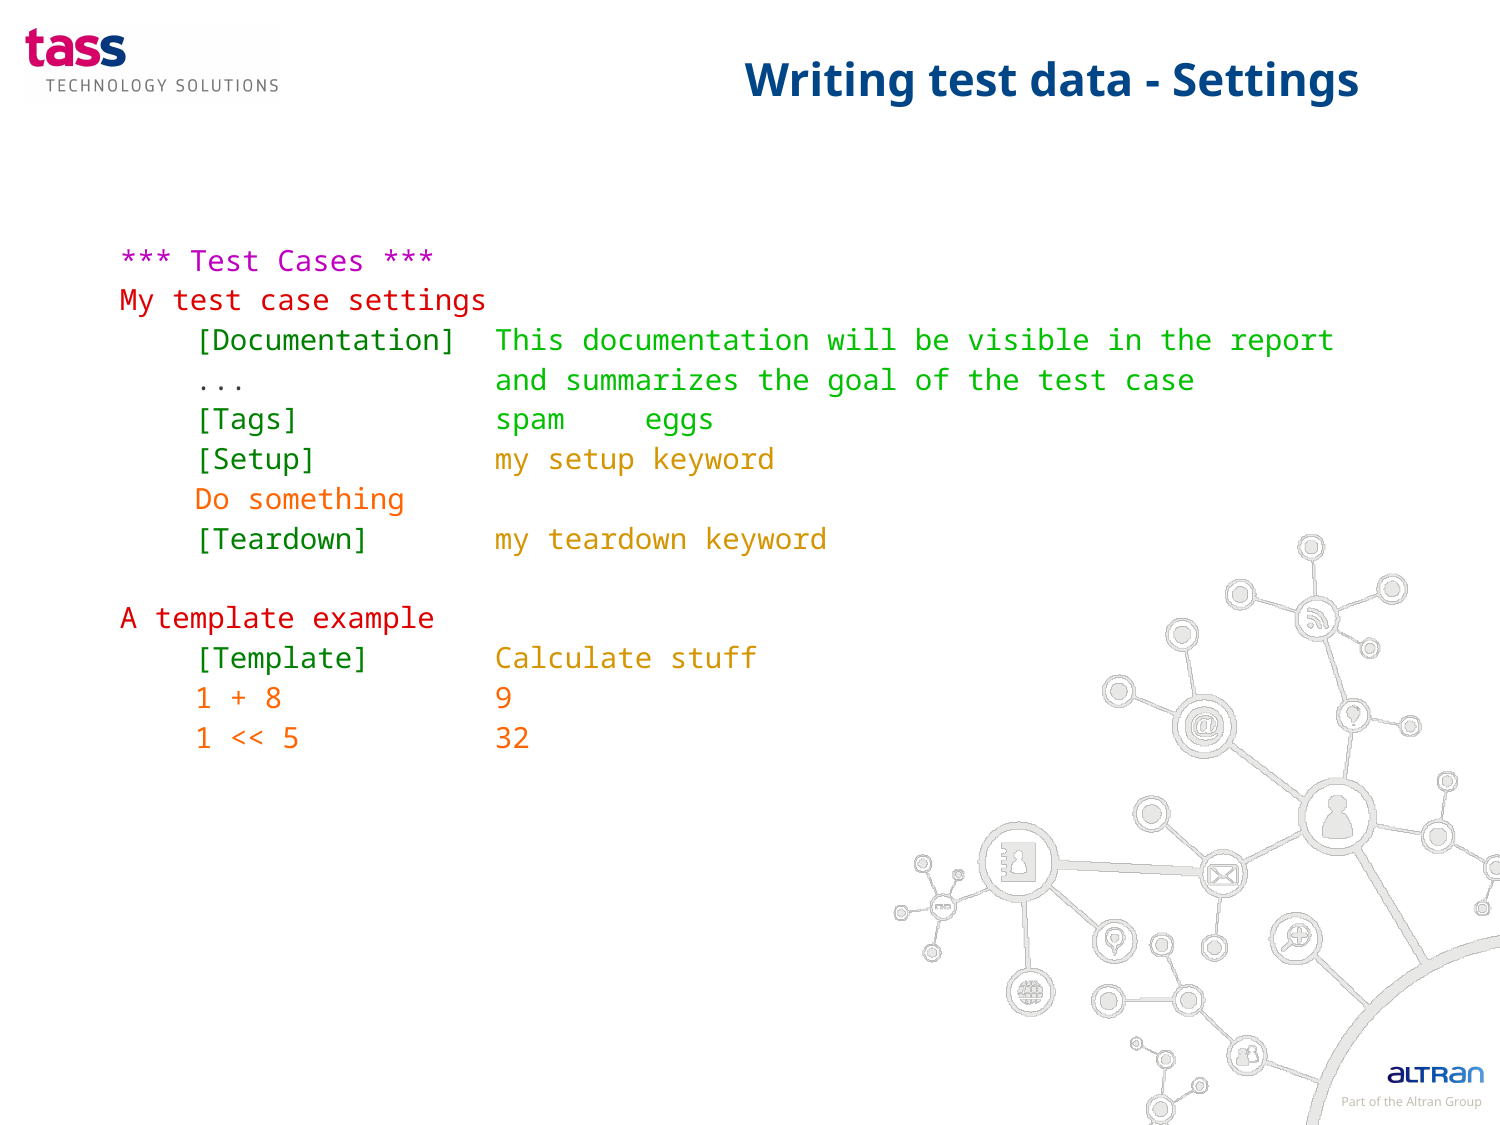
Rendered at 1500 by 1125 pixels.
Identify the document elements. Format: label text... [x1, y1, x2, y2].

picture [1385, 1064, 1485, 1087]
title Writing test data - Settings [336, 30, 1375, 126]
picture [24, 24, 280, 102]
text_box *** Test Cases *** My test case settings [Documentation] This documentation will be visible in the report ... and summarizes the goal of the test case [Tags] spam eggs [Setup] my setup keyword Do something [Teardown] my teardown keyword A template example [Template] Calculate stuff 1 + 8 9 1 << 5 32 [105, 232, 1453, 830]
